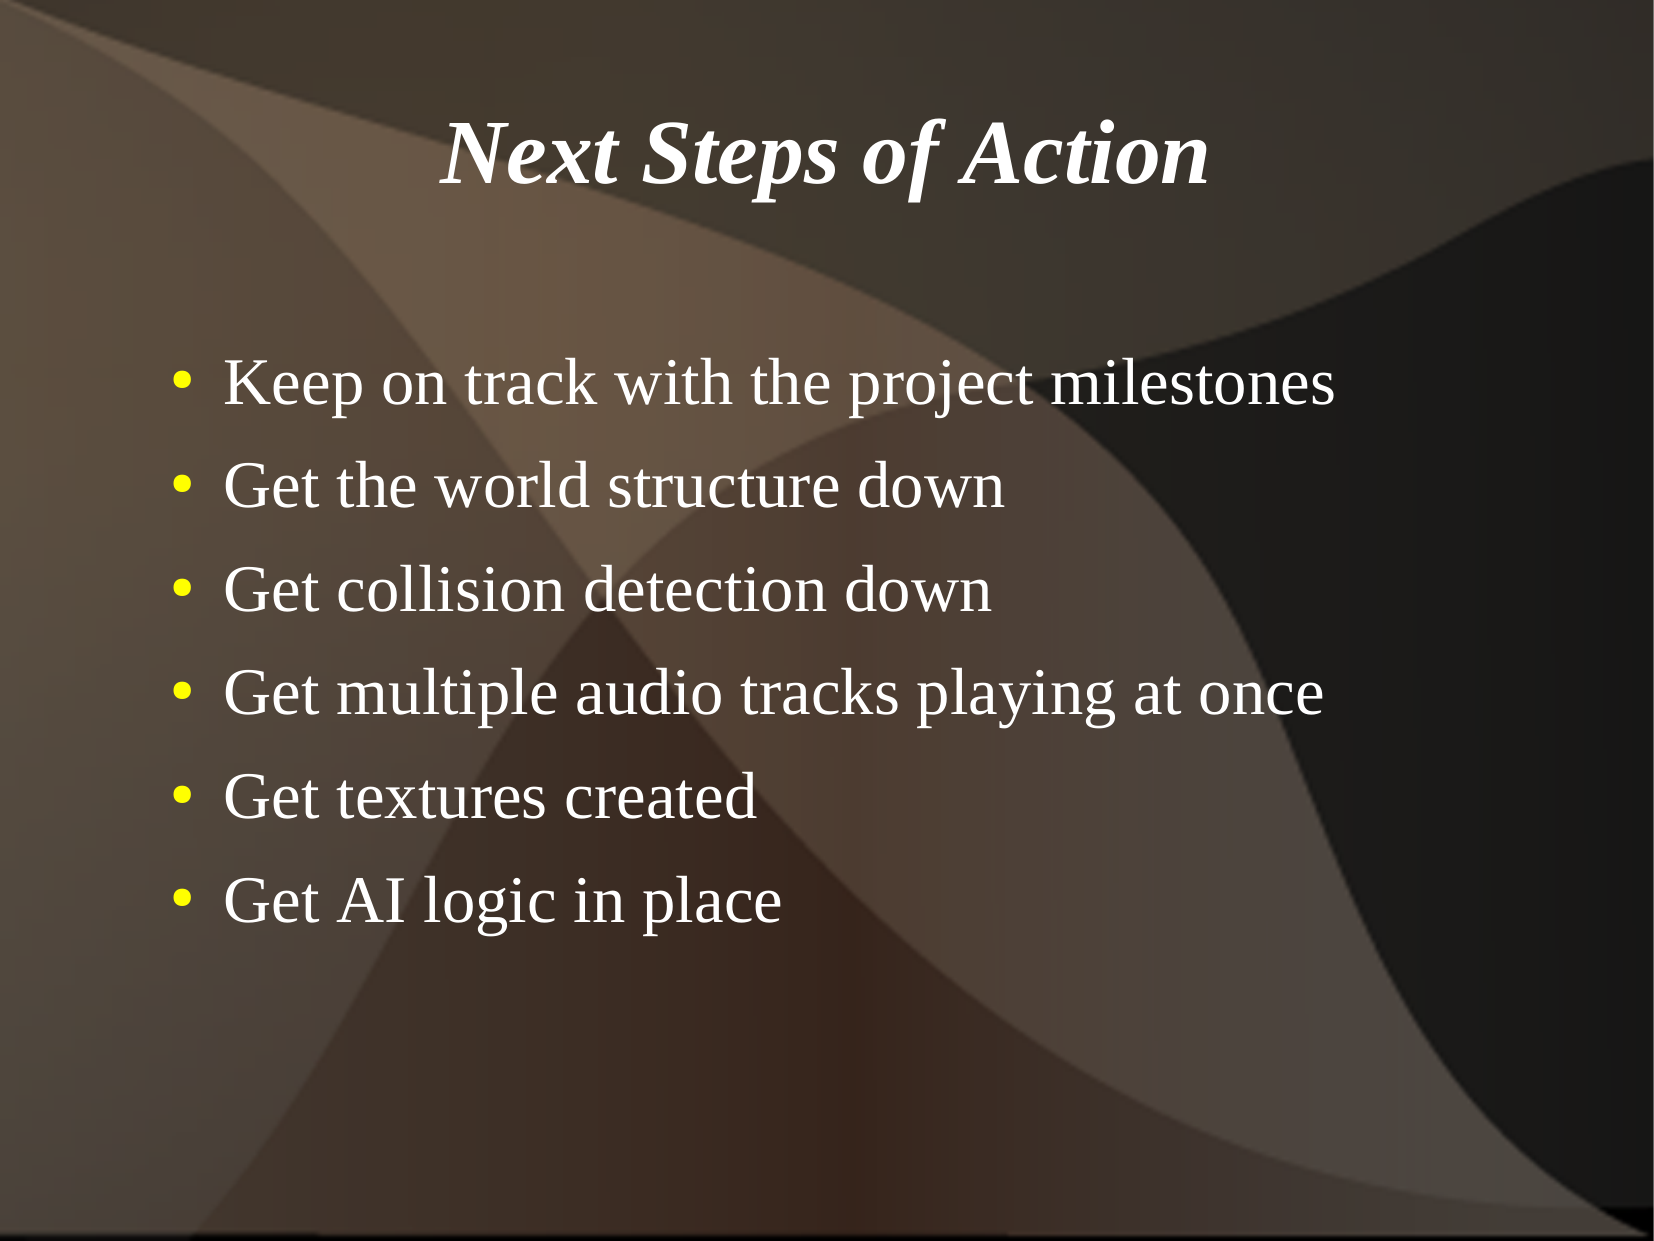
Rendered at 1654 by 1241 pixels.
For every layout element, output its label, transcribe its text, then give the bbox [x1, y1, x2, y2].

title Next Steps of Action [82, 49, 1571, 257]
list Keep on track with the project milestones Get the world structure down Get collision detection down Get multiple audio tracks playing at once Get textures created Get AI logic in place [152, 344, 1534, 1127]
picture [0, 0, 1654, 1241]
